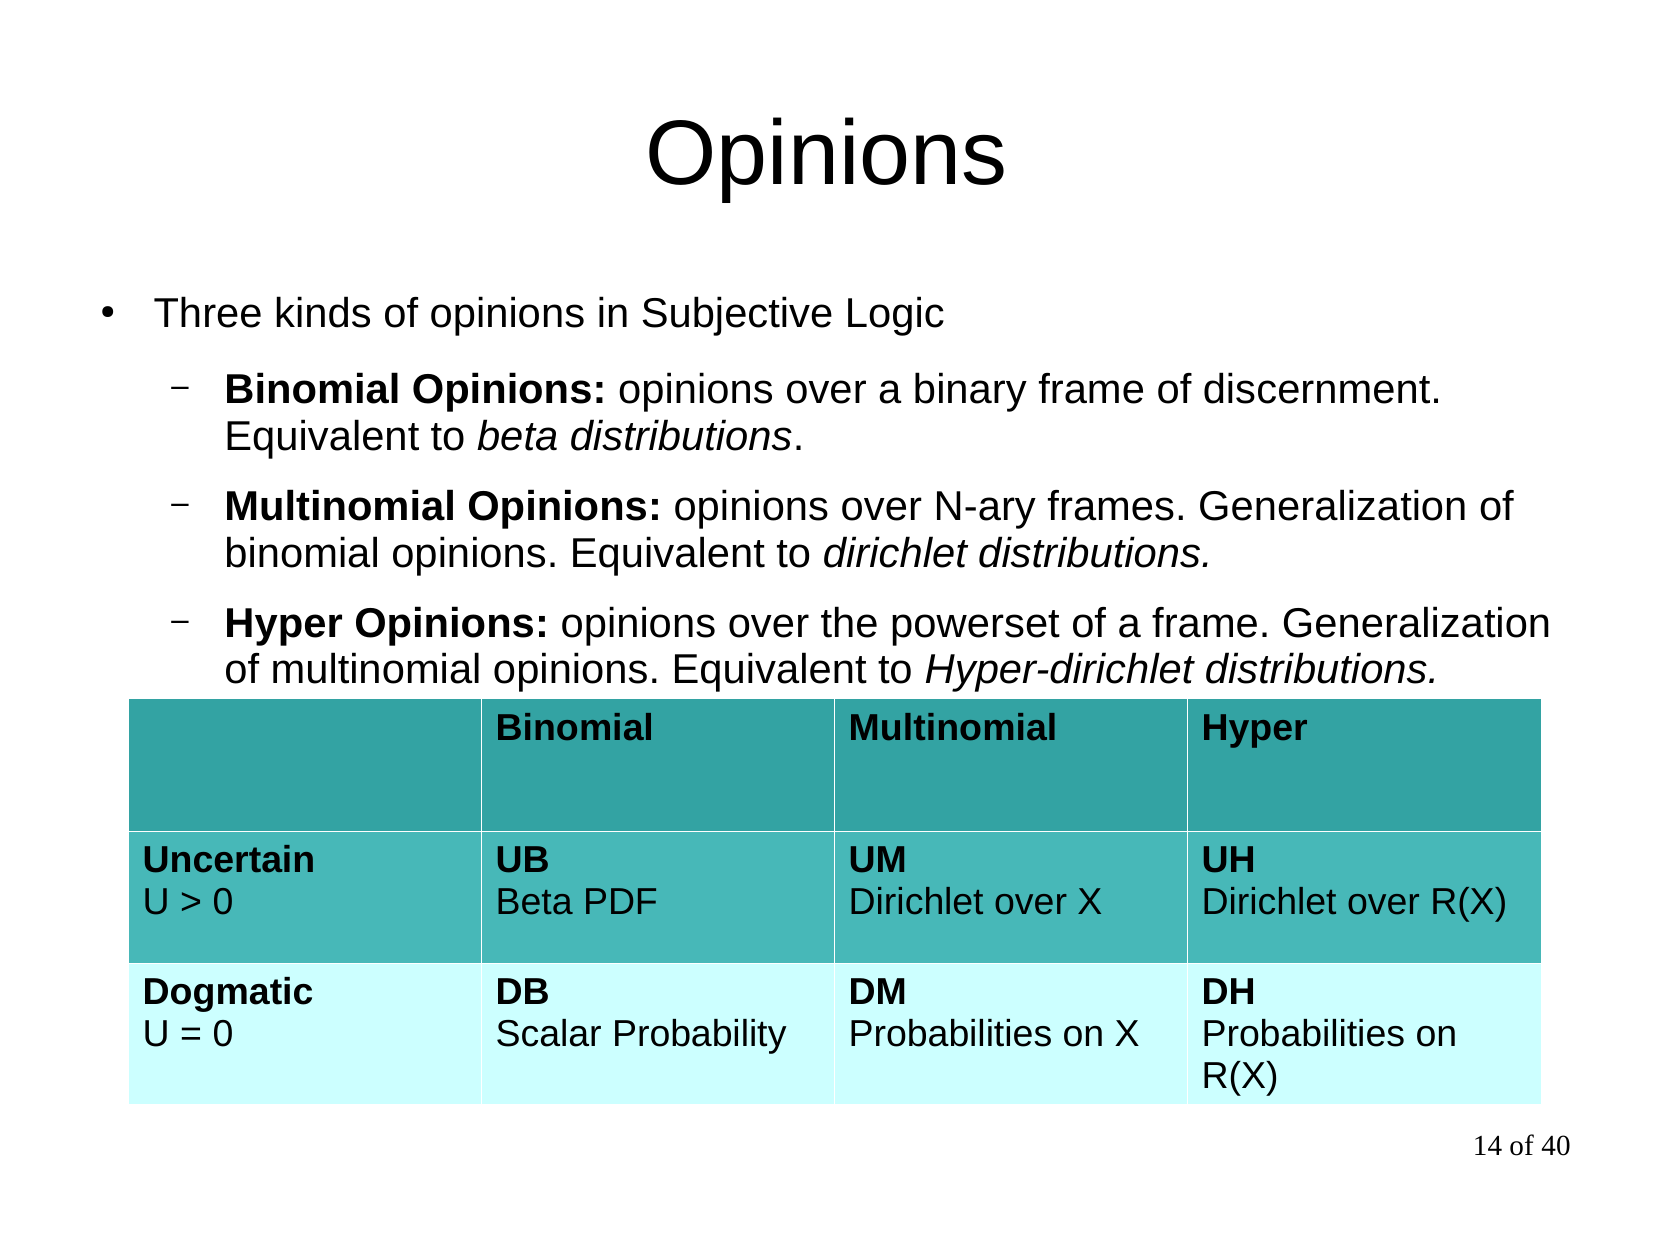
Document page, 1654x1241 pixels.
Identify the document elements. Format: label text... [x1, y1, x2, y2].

table_header Hyper [1188, 699, 1541, 831]
table_cell Uncertain U > 0 [129, 832, 481, 963]
table_header [129, 699, 481, 831]
table_cell UH Dirichlet over R(X) [1188, 832, 1541, 963]
list Three kinds of opinions in Subjective Logic Binomial Opinions: opinions over a binary frame of discernment. Equivalent to beta distributions. Multinomial Opinions: opinions over N-ary frames. Generalization of binomial opinions. Equivalent to dirichlet distributions. Hyper Opinions: opinions over the powerset of a frame. Generalization of multinomial opinions. Equivalent to Hyper-dirichlet distributions. [82, 290, 1571, 1010]
table_cell DB Scalar Probability [482, 964, 834, 1104]
table_cell Dogmatic U = 0 [129, 964, 481, 1104]
table_header Multinomial [835, 699, 1187, 831]
table_cell DM Probabilities on X [835, 964, 1187, 1104]
table_cell DH Probabilities on R(X) [1188, 964, 1541, 1104]
table_header Binomial [482, 699, 834, 831]
table_cell UB Beta PDF [482, 832, 834, 963]
table_cell UM Dirichlet over X [835, 832, 1187, 963]
title Opinions [82, 49, 1571, 257]
